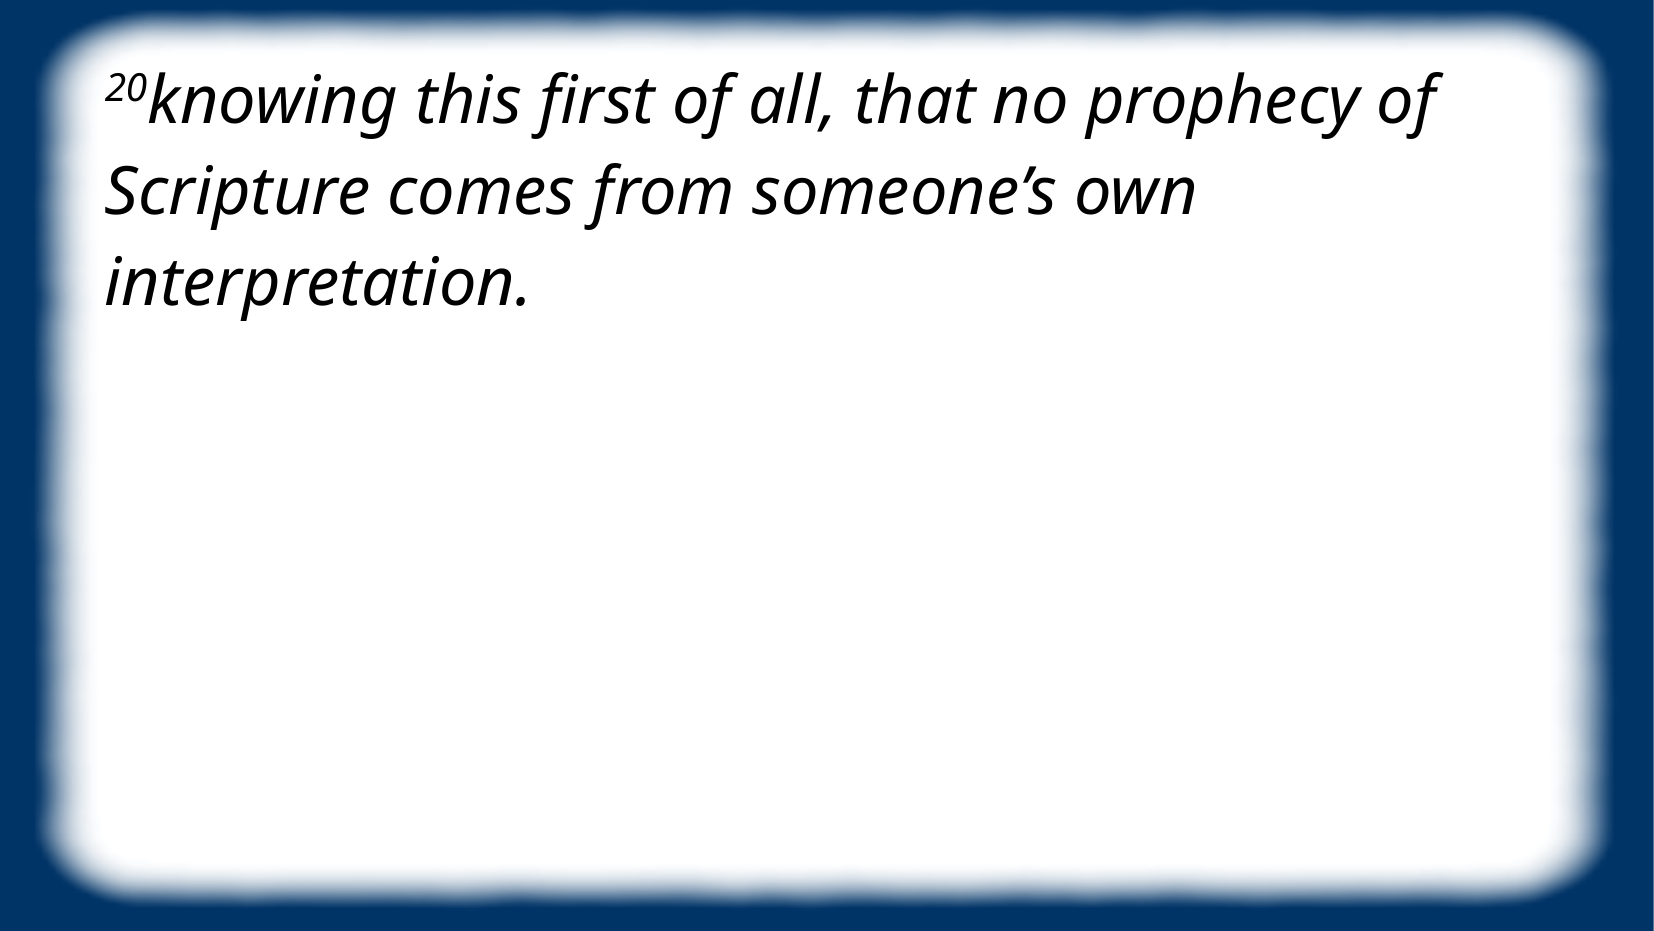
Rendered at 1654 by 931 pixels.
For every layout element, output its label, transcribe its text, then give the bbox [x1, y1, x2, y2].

picture [0, 0, 1654, 931]
text_box 20knowing this first of all, that no prophecy of Scripture comes from someone’s own interpretation. [90, 45, 1561, 327]
